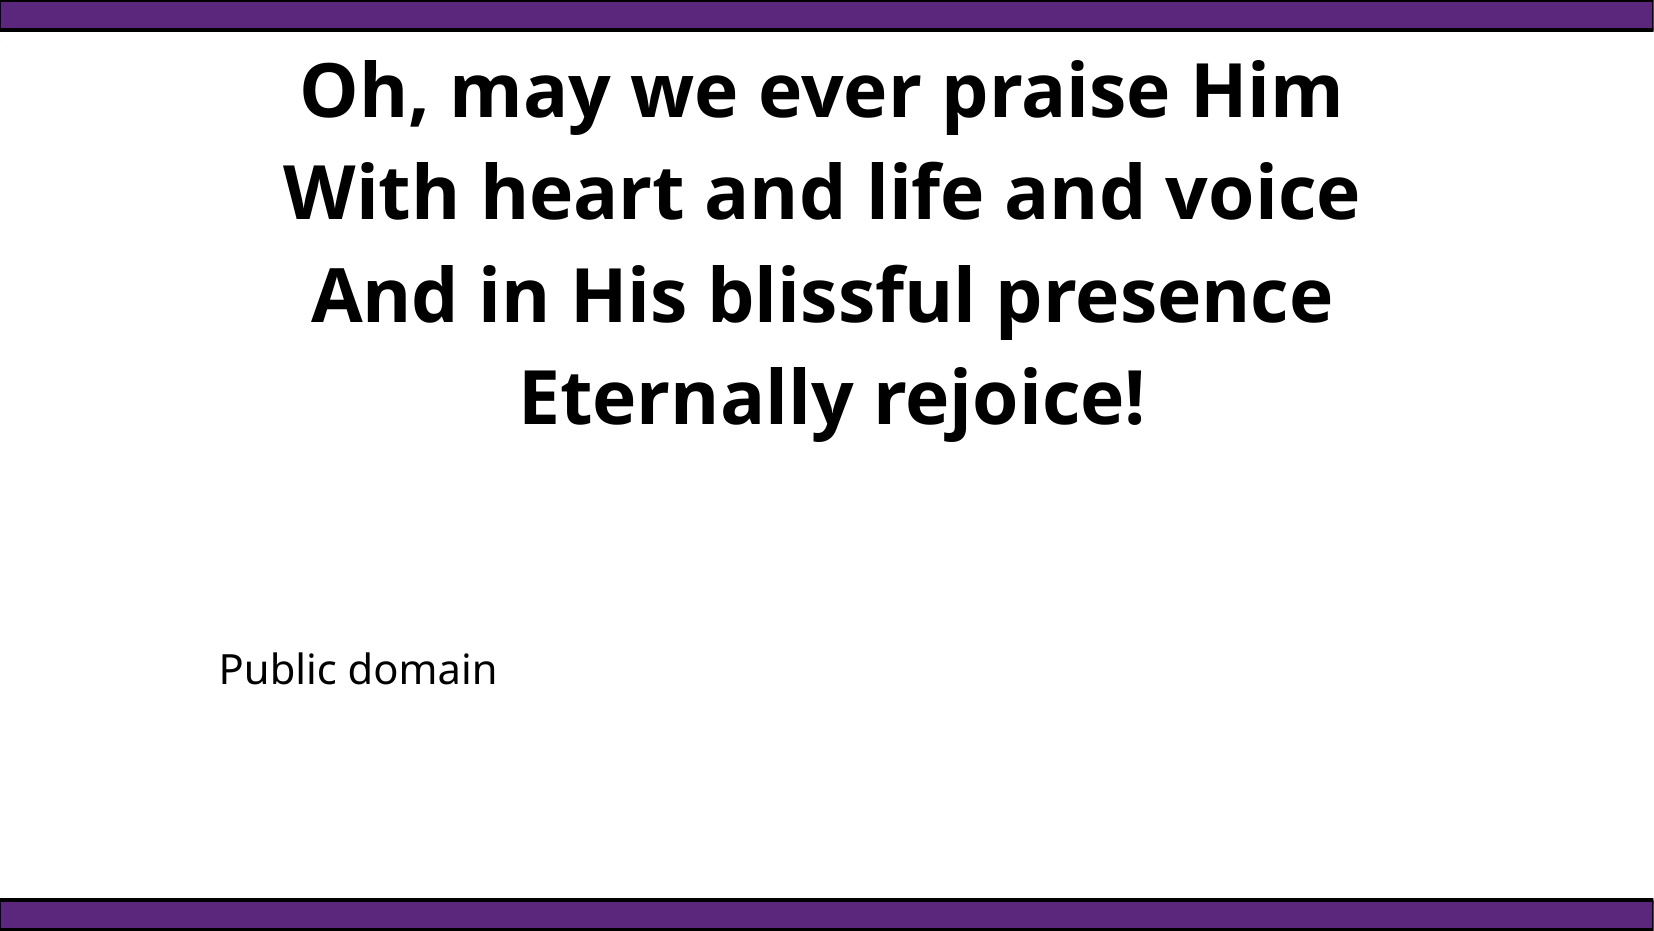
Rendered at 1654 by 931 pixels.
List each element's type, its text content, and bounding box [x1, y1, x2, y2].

text_box [0, 0, 1654, 31]
text_box [0, 900, 1654, 931]
picture [0, 31, 1654, 900]
text_box Oh, may we ever praise Him With heart and life and voice And in His blissful presence Eternally rejoice! Public domain [75, 30, 1591, 760]
